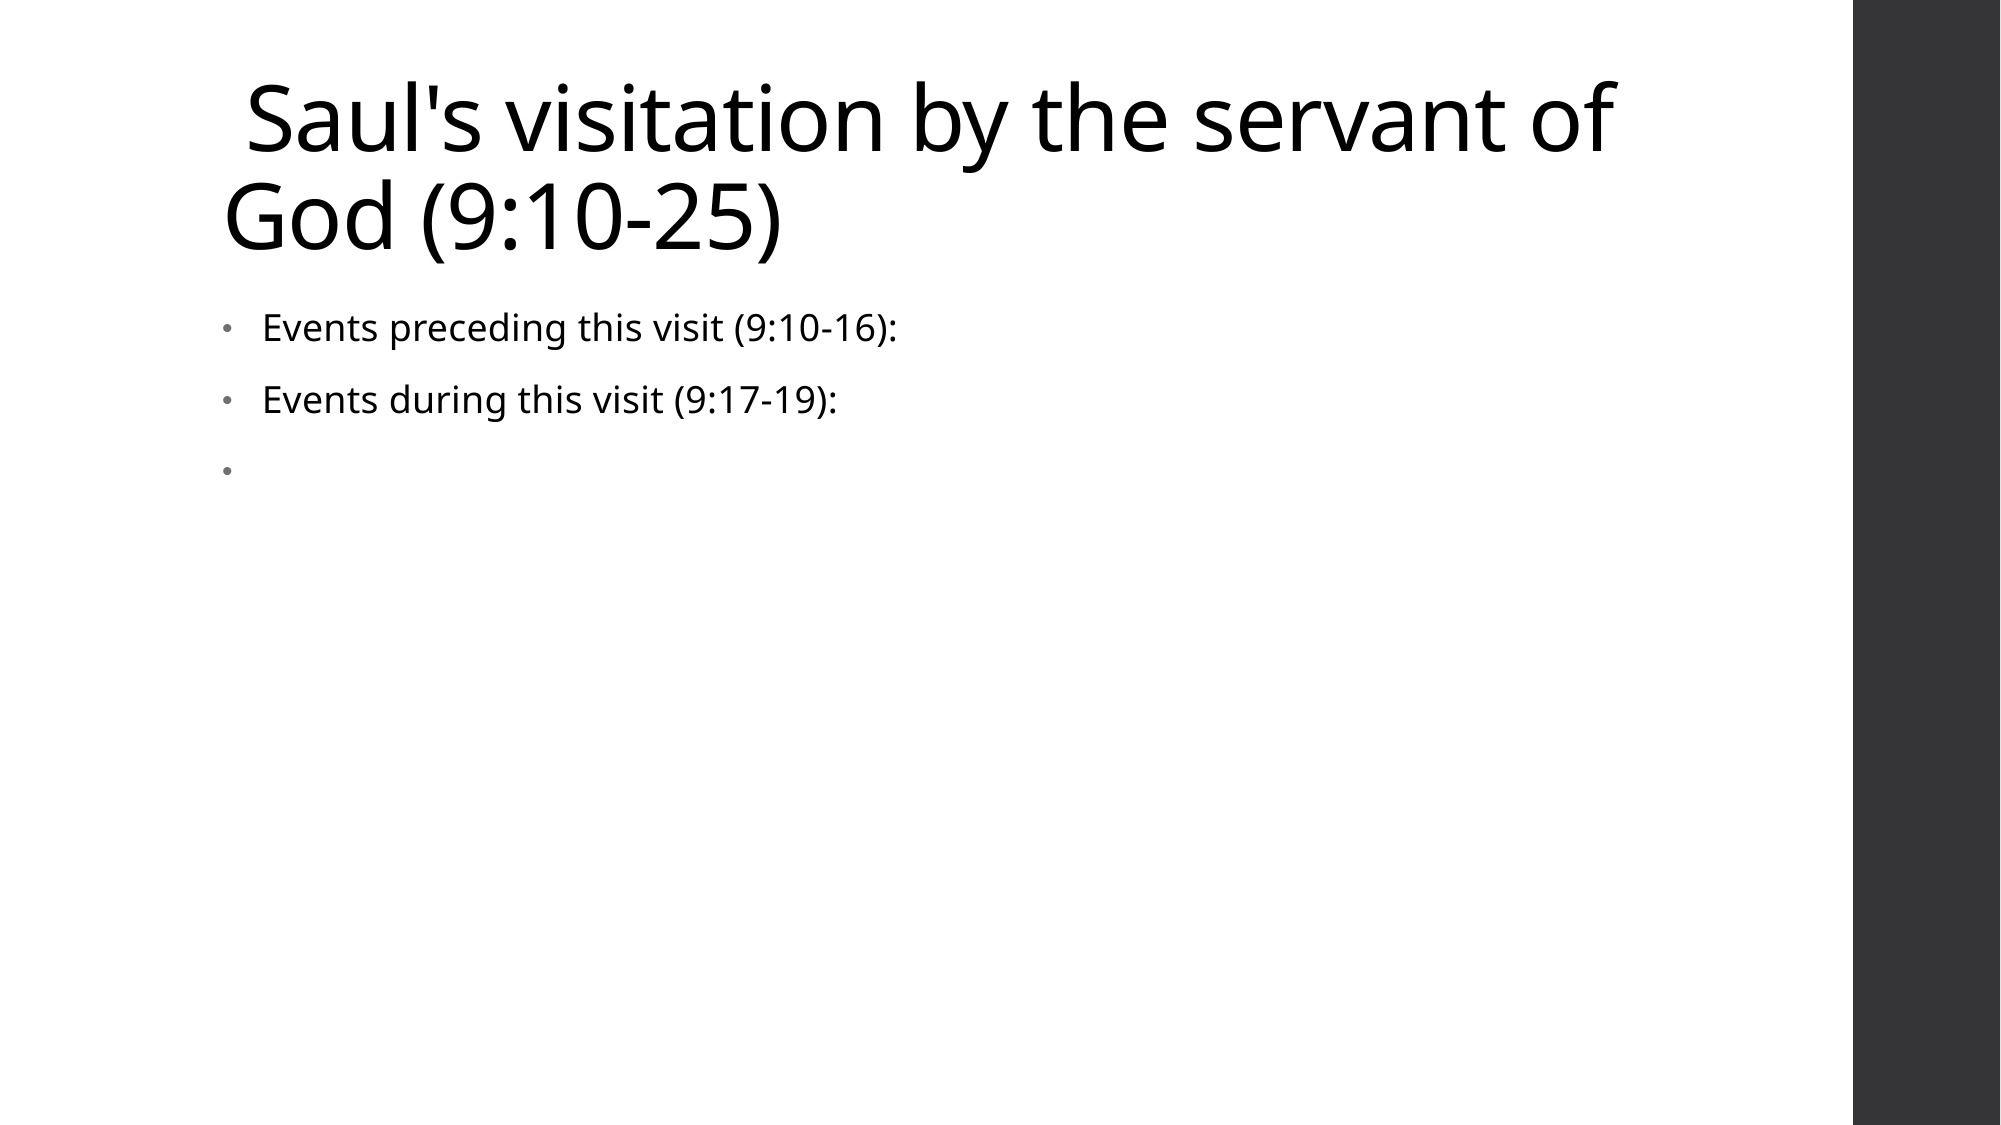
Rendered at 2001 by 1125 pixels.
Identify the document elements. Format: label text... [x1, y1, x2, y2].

title Saul's visitation by the servant of God (9:10-25) [206, 60, 1797, 278]
list Events preceding this visit (9:10-16): Events during this visit (9:17-19): [206, 299, 1617, 1014]
